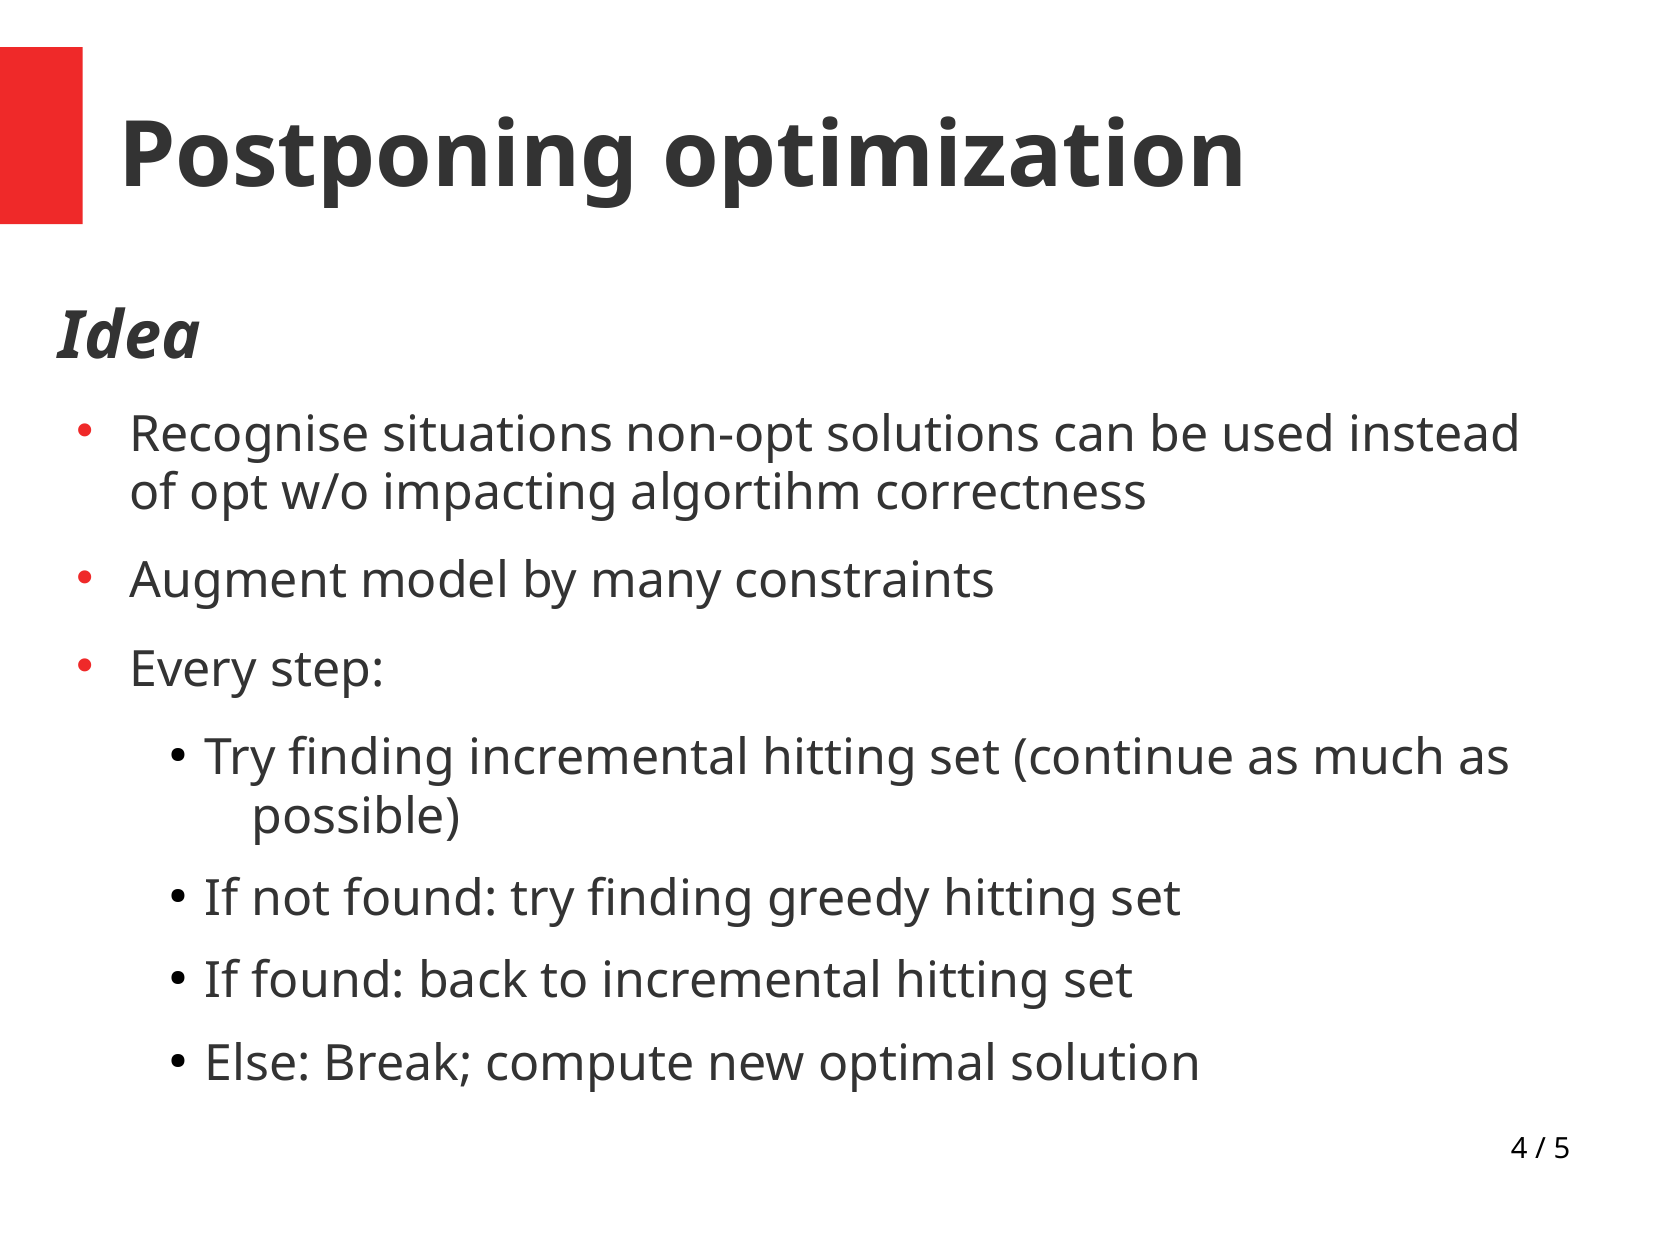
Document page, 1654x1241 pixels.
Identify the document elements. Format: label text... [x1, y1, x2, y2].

list Idea Recognise situations non-opt solutions can be used instead of opt w/o impacting algortihm correctness Augment model by many constraints Every step: Try finding incremental hitting set (continue as much as possible) If not found: try finding greedy hitting set If found: back to incremental hitting set Else: Break; compute new optimal solution [58, 295, 1571, 1158]
title Postponing optimization [118, 49, 1571, 257]
